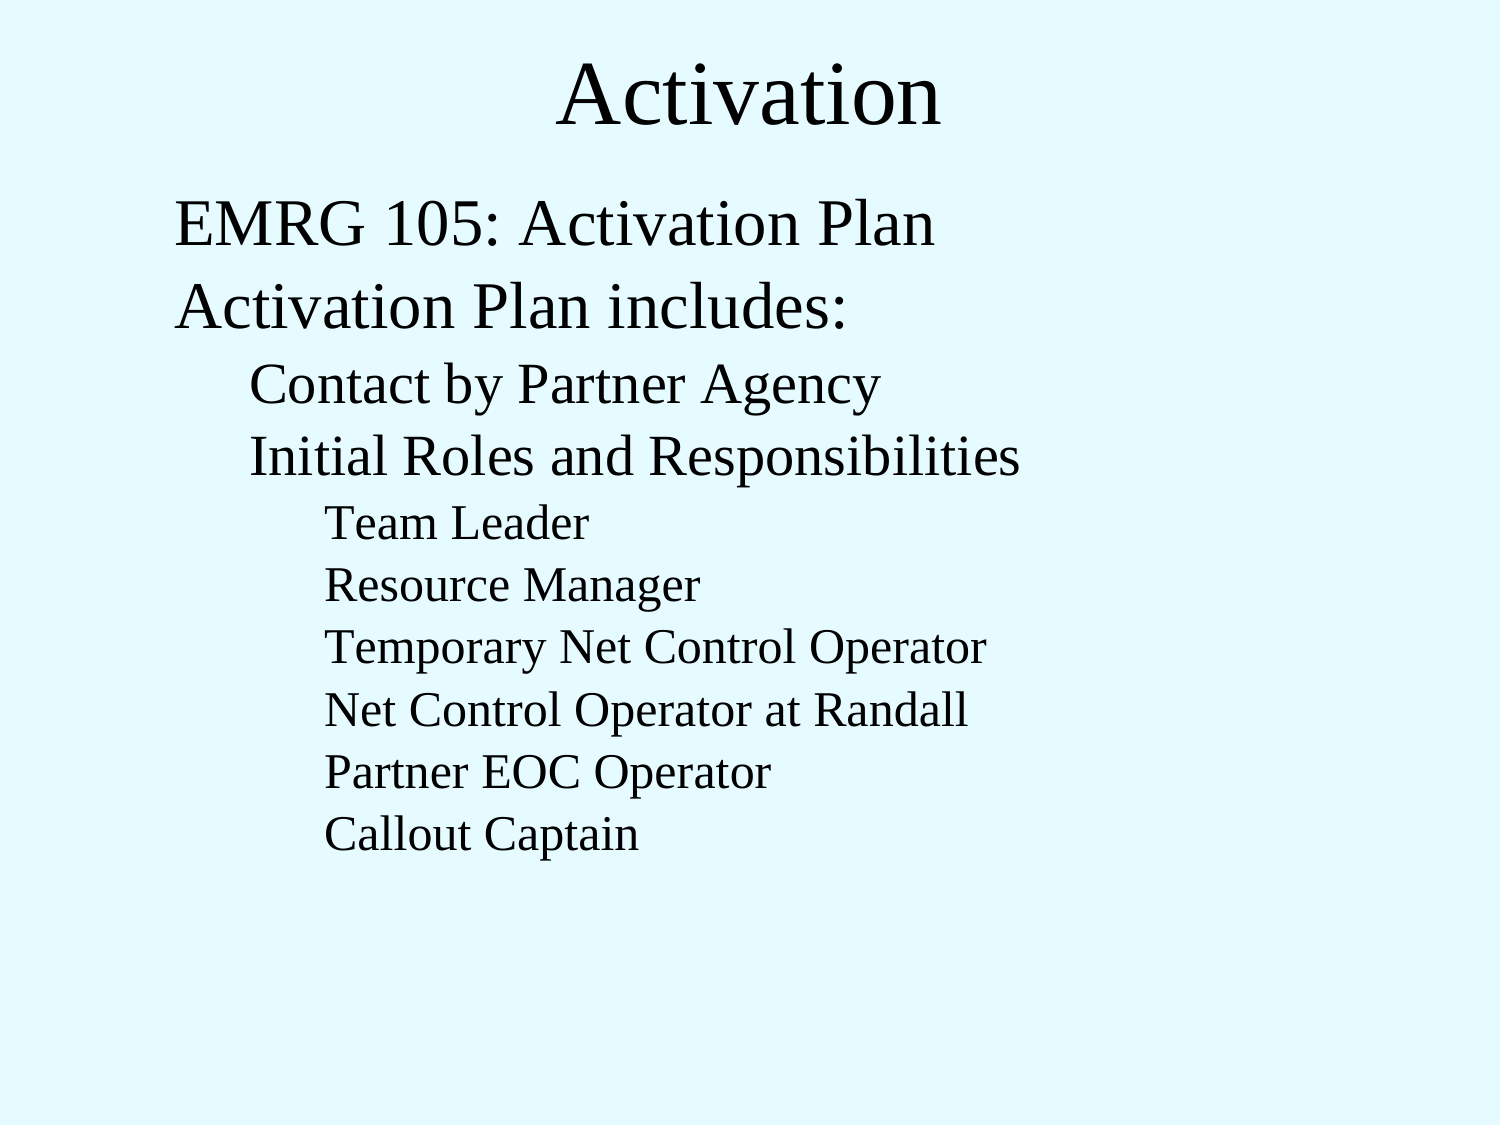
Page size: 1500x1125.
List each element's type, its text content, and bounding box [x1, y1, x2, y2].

list EMRG 105: Activation Plan Activation Plan includes: Contact by Partner Agency Initial Roles and Responsibilities Team Leader Resource Manager Temporary Net Control Operator Net Control Operator at Randall Partner EOC Operator Callout Captain [159, 184, 1199, 948]
title Activation [112, 0, 1388, 188]
